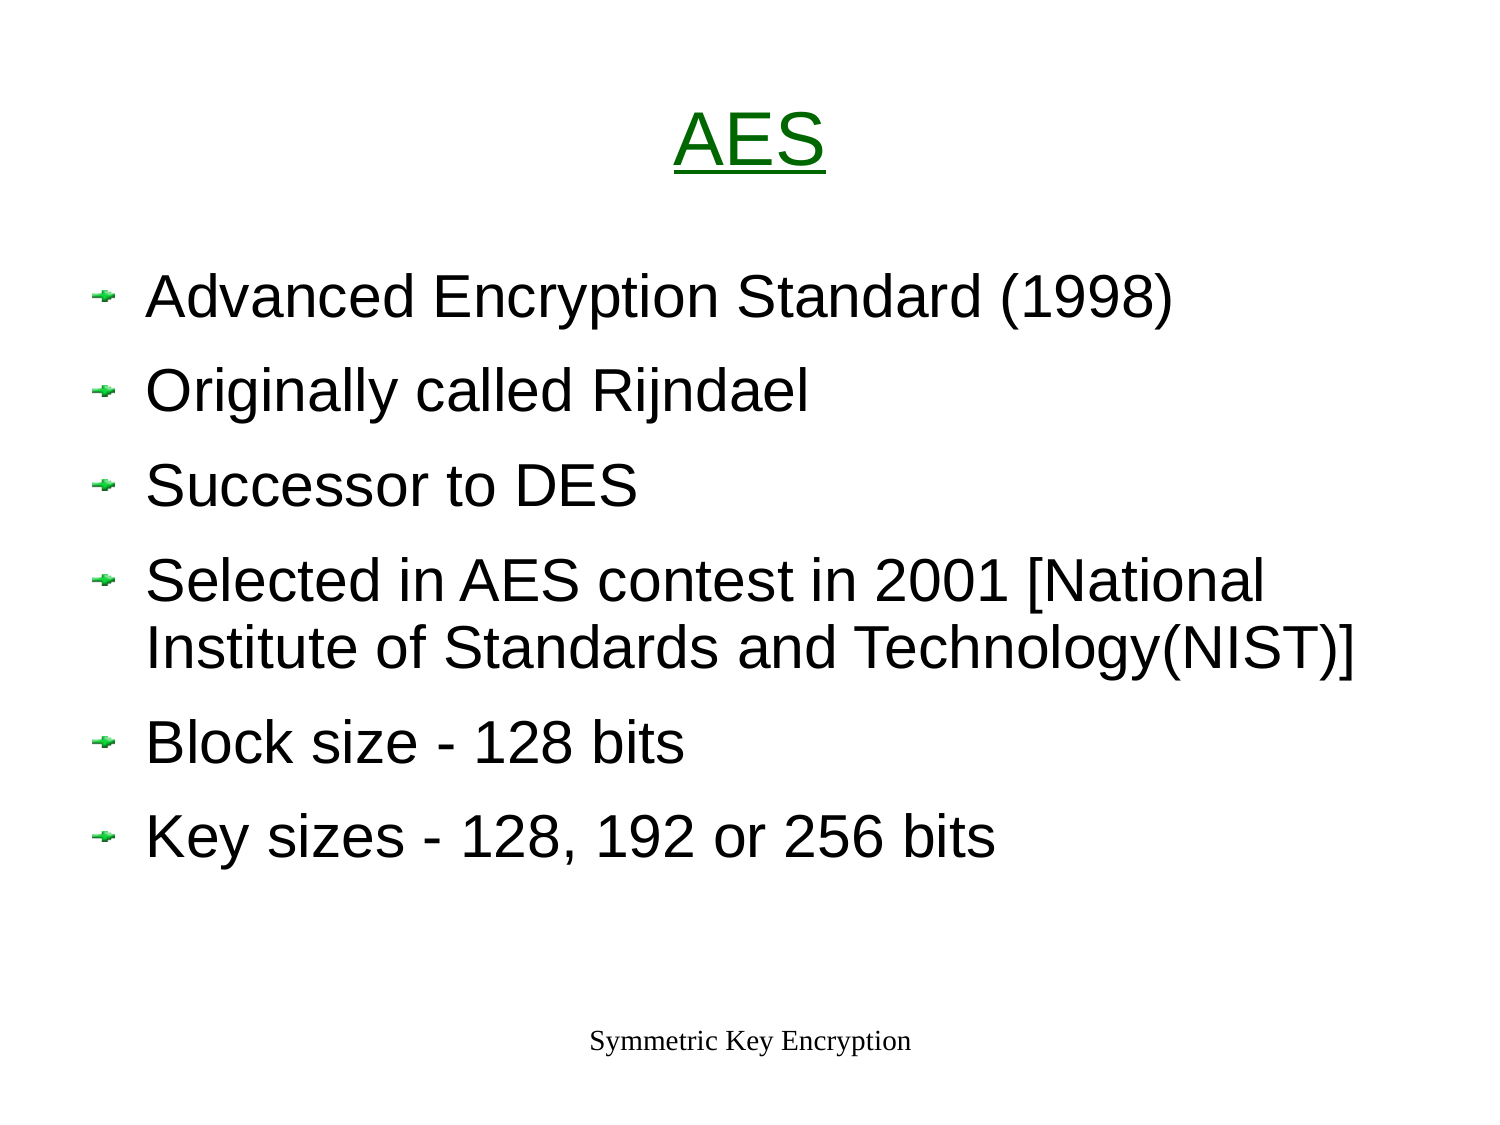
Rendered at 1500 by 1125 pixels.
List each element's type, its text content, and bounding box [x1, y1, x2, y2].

title AES [75, 93, 1425, 185]
list Advanced Encryption Standard (1998) Originally called Rijndael Successor to DES Selected in AES contest in 2001 [National Institute of Standards and Technology(NIST)] Block size - 128 bits Key sizes - 128, 192 or 256 bits [75, 262, 1425, 1006]
